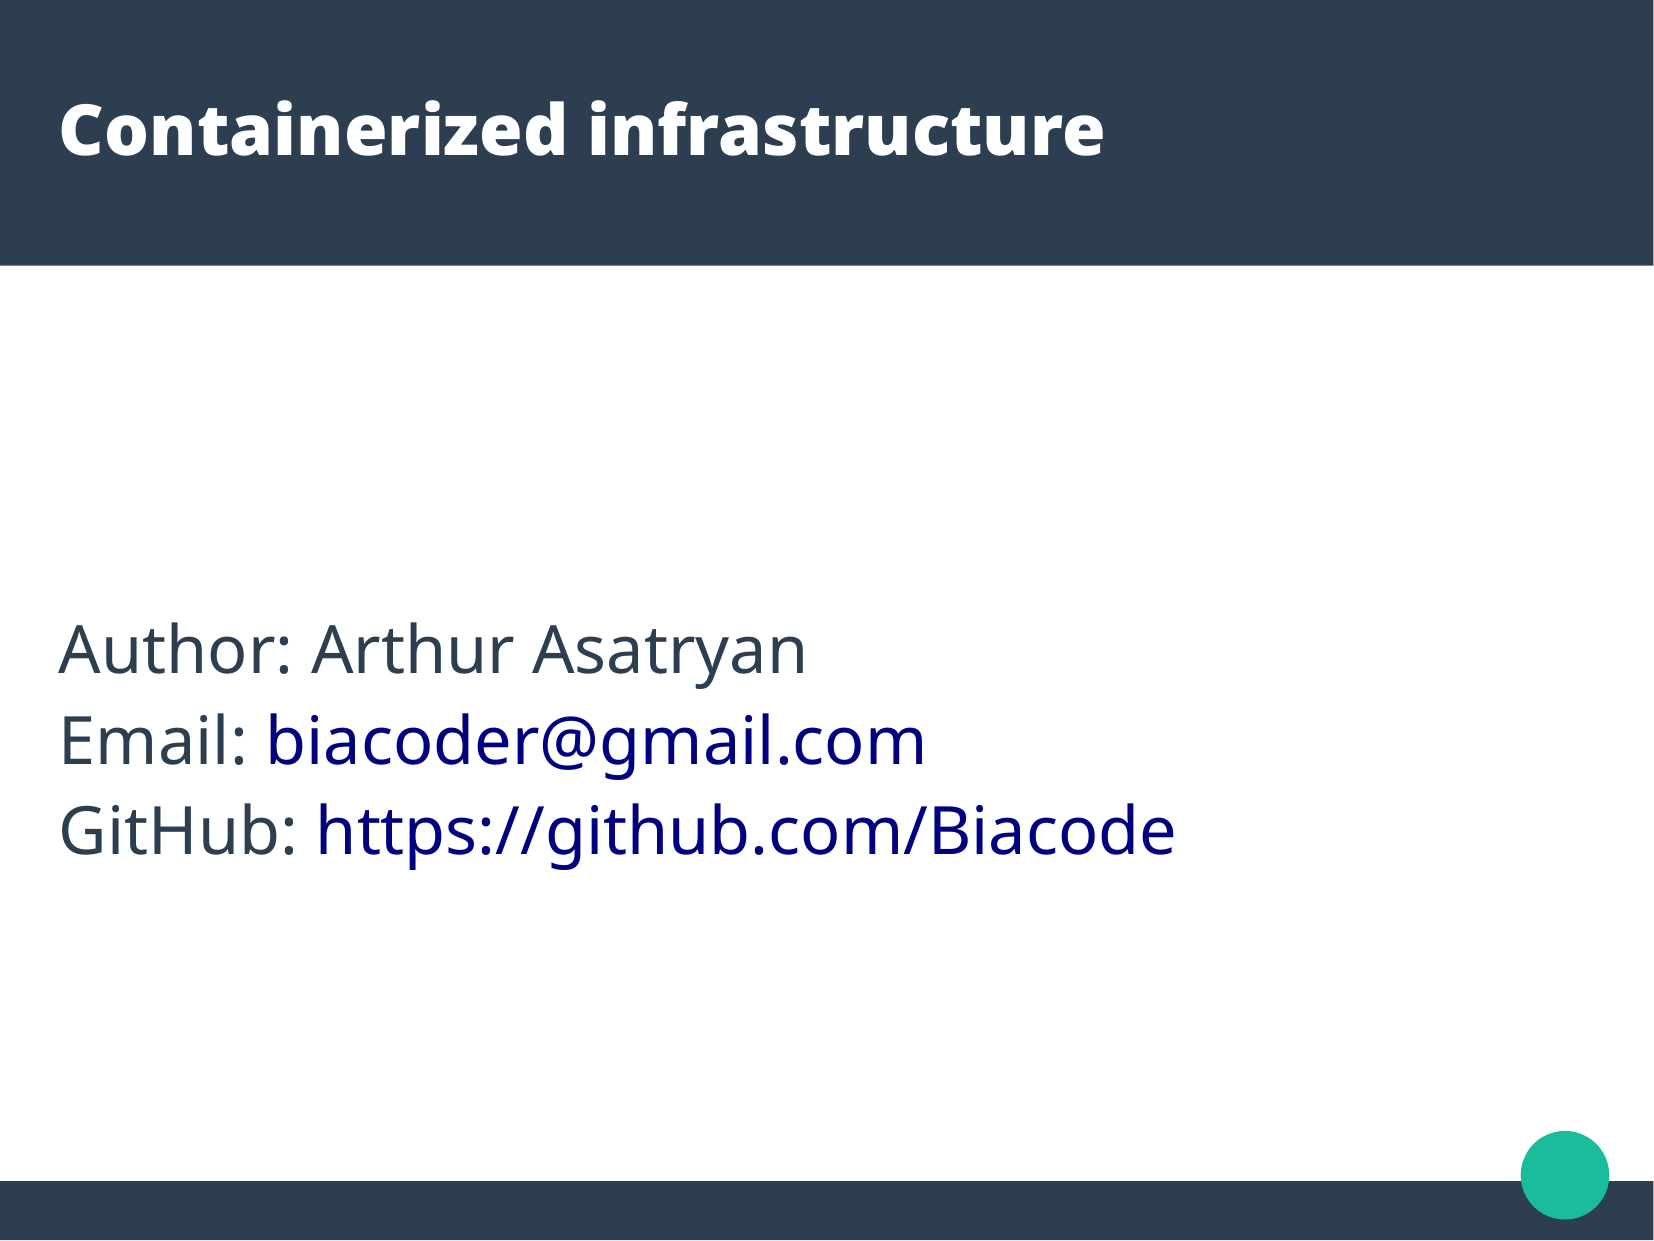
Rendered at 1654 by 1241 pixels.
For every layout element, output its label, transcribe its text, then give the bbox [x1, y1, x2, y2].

subtitle Author: Arthur Asatryan Email: biacoder@gmail.com GitHub: https://github.com/Biacode [59, 324, 1595, 1152]
title Containerized infrastructure [59, 49, 1595, 207]
